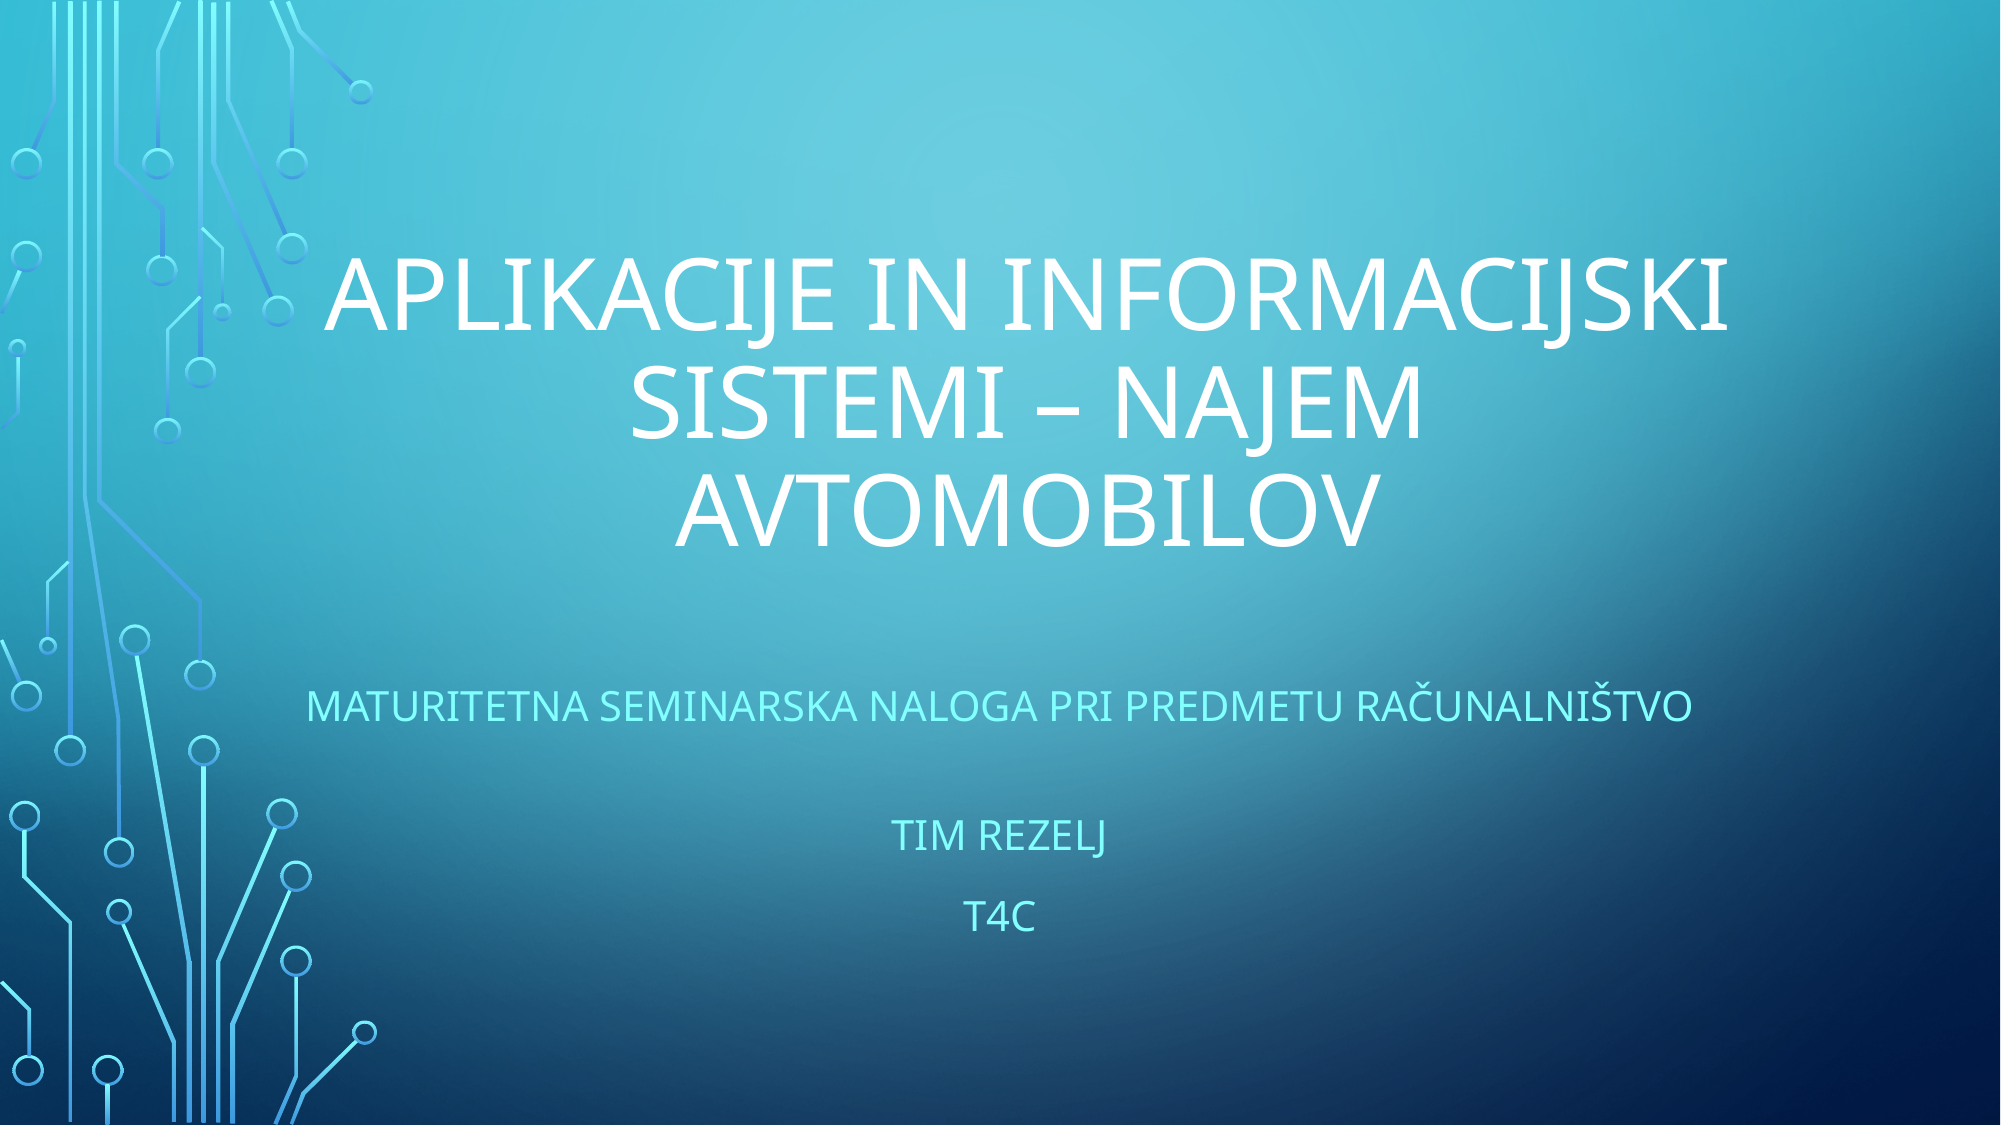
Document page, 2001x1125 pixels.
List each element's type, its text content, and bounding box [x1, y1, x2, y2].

title Aplikacije in informacijski sistemi – Najem avtomobilov [307, 184, 1750, 576]
subtitle Maturitetna seminarska naloga pri predmetu računalništvo [0, 590, 2000, 775]
text_box Tim rezelj t4c [0, 790, 2000, 1016]
